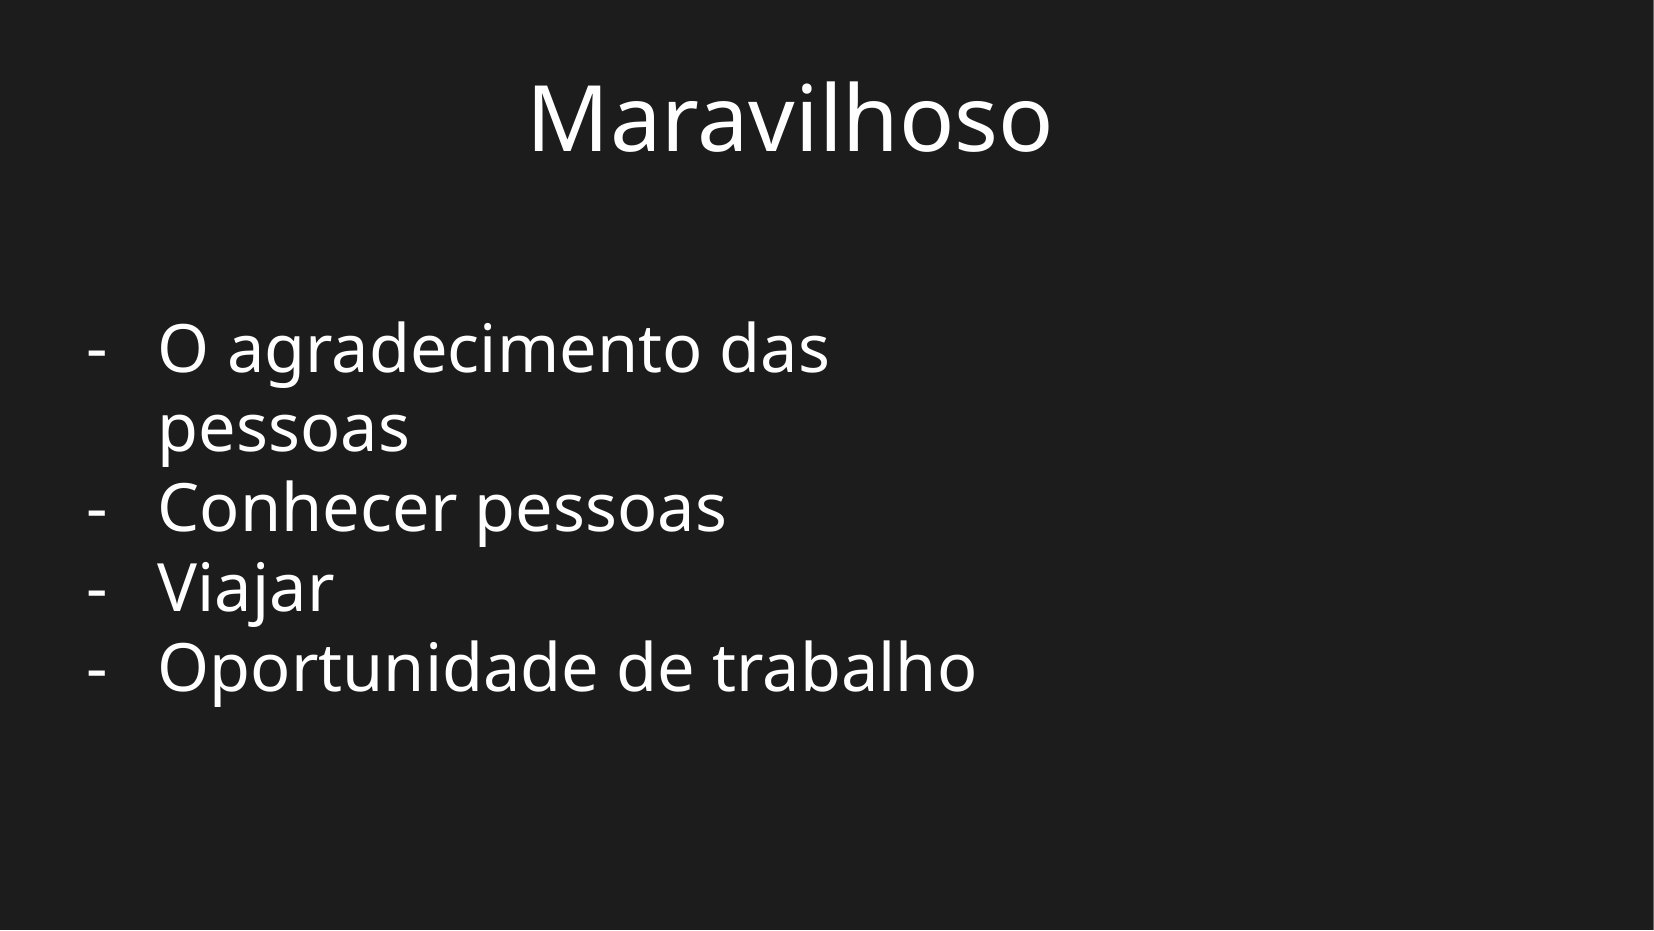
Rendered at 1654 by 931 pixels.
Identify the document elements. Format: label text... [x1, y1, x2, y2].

text_box O agradecimento das pessoas Conhecer pessoas Viajar Oportunidade de trabalho [82, 305, 1029, 651]
text_box Maravilhoso [82, 37, 1571, 193]
